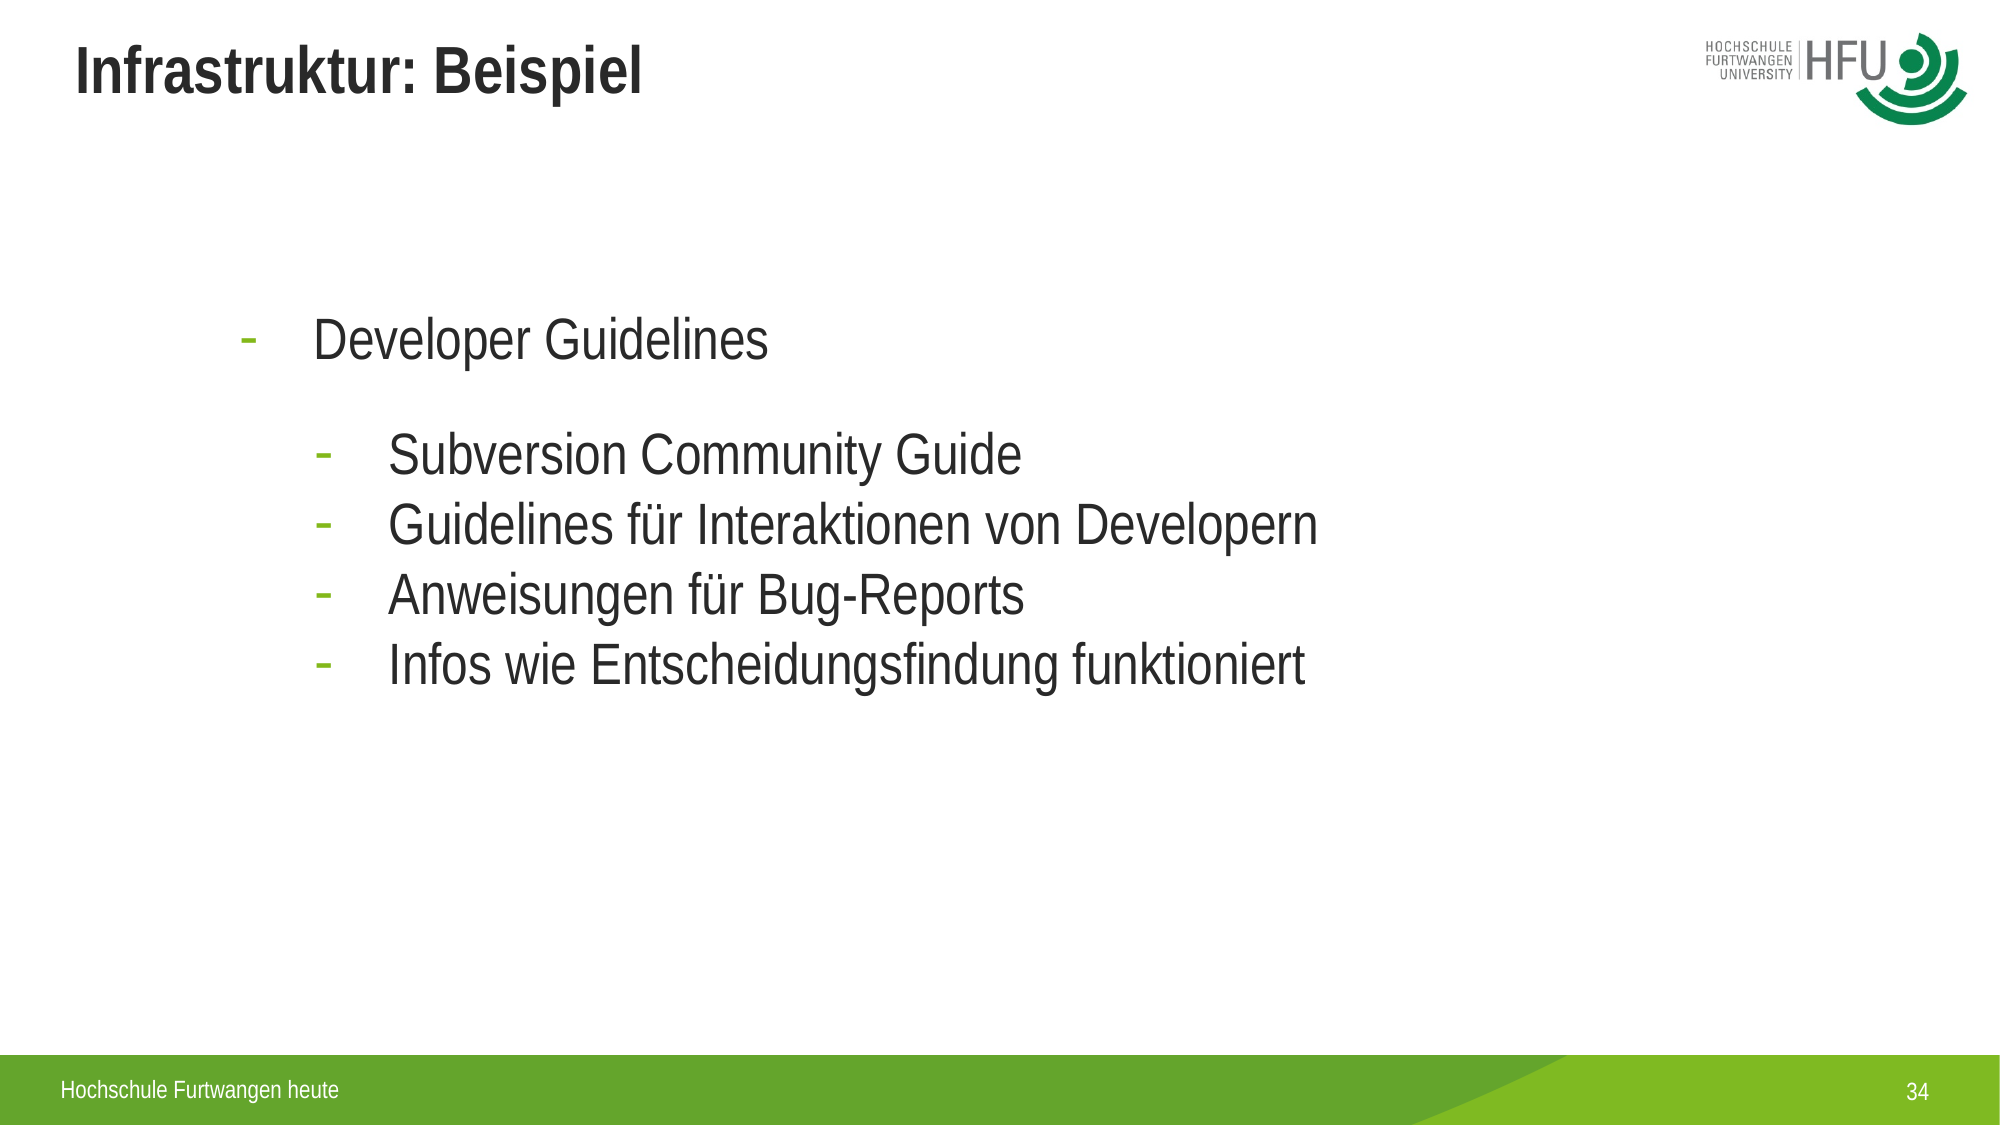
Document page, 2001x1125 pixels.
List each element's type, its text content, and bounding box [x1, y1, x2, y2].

text_box Infrastruktur: Beispiel [60, 28, 1591, 102]
text_box Hochschule Furtwangen heute [60, 1058, 985, 1119]
text_box Developer Guidelines Subversion Community Guide Guidelines für Interaktionen von Developern Anweisungen für Bug-Reports Infos wie Entscheidungsfindung funktioniert [149, 248, 1640, 830]
picture [1689, 19, 1981, 137]
text_box <number> [1672, 1057, 1945, 1124]
picture [0, 1055, 2000, 1125]
